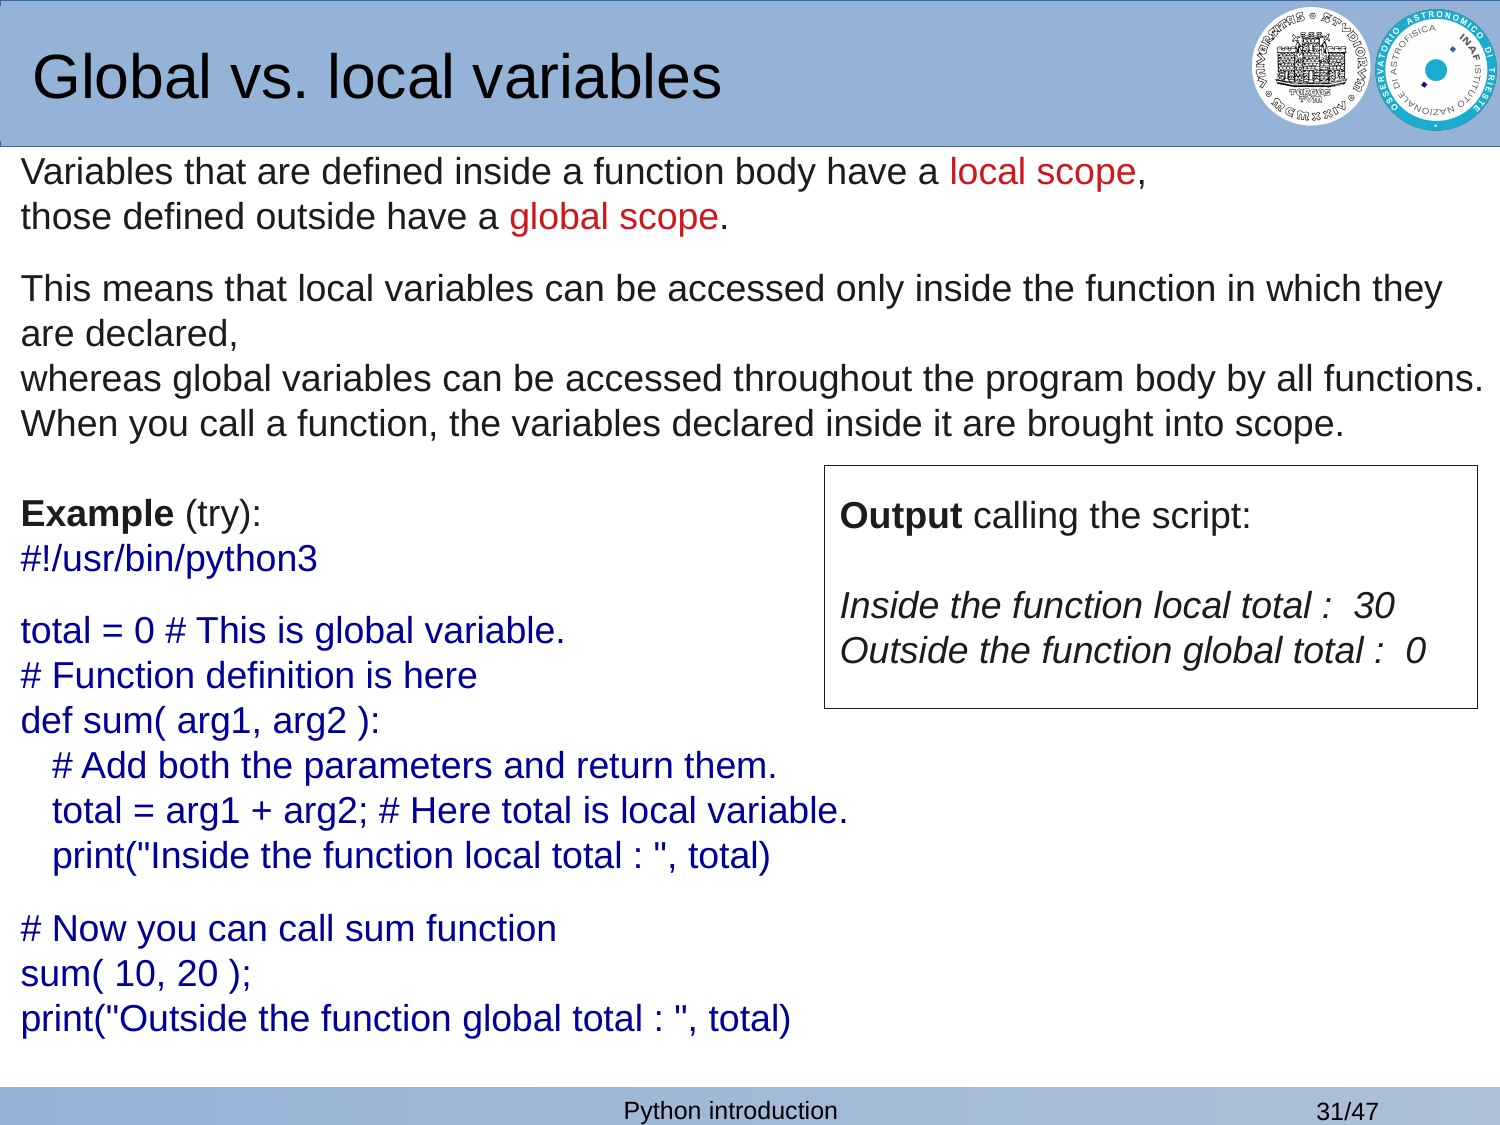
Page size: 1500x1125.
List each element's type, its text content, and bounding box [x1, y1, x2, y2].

text_box [824, 465, 1478, 709]
text_box Global vs. local variables [0, 5, 1243, 141]
list Variables that are defined inside a function body have a local scope, those defined outside have a global scope. This means that local variables can be accessed only inside the function in which they are declared, whereas global variables can be accessed throughout the program body by all functions. When you call a function, the variables declared inside it are brought into scope. Example (try): #!/usr/bin/python3 total = 0 # This is global variable. # Function definition is here def sum( arg1, arg2 ): # Add both the parameters and return them. total = arg1 + arg2; # Here total is local variable. print("Inside the function local total : ", total) # Now you can call sum function sum( 10, 20 ); print("Outside the function global total : ", total) [5, 138, 1500, 1075]
picture [1252, 0, 1500, 138]
list Output calling the script: Inside the function local total : 30 Outside the function global total : 0 [824, 483, 1485, 716]
